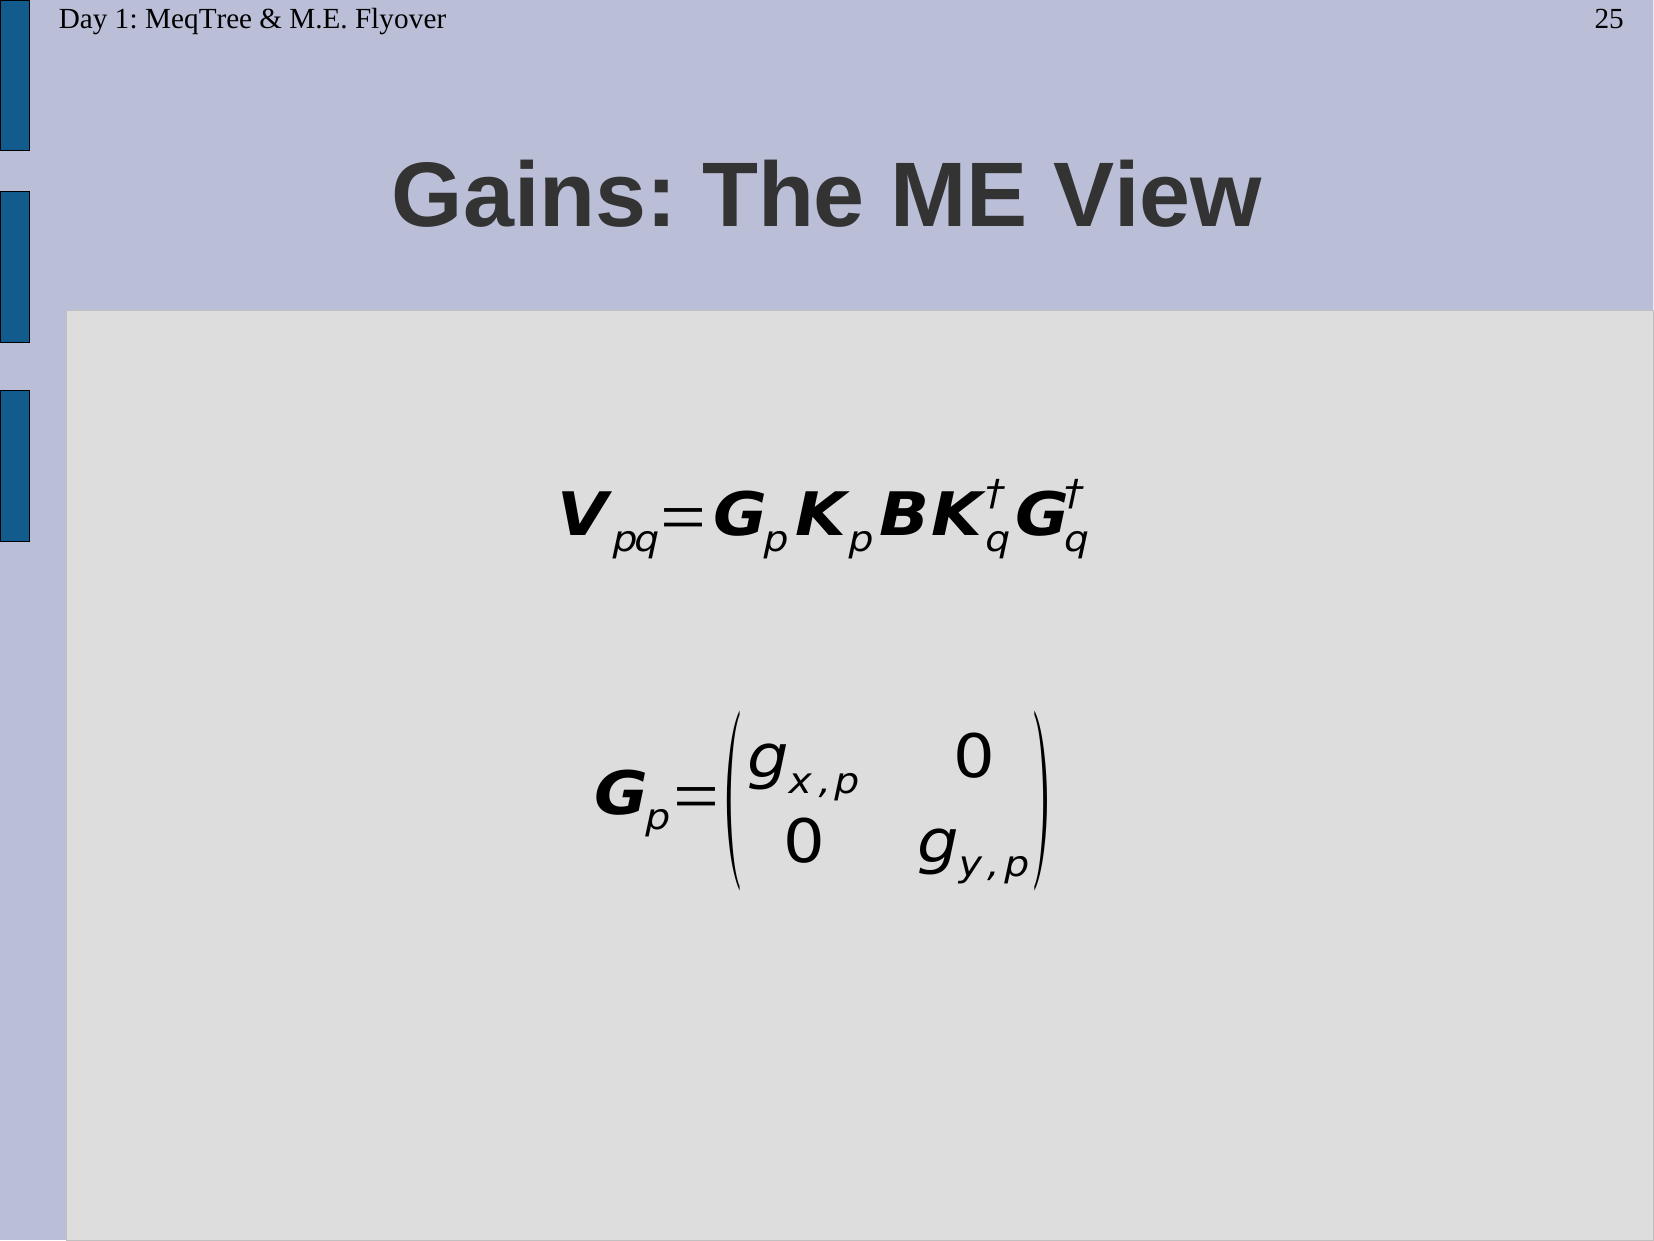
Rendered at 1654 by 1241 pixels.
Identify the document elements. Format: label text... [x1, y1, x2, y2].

title Gains: The ME View [121, 91, 1534, 299]
chart [550, 472, 1093, 895]
